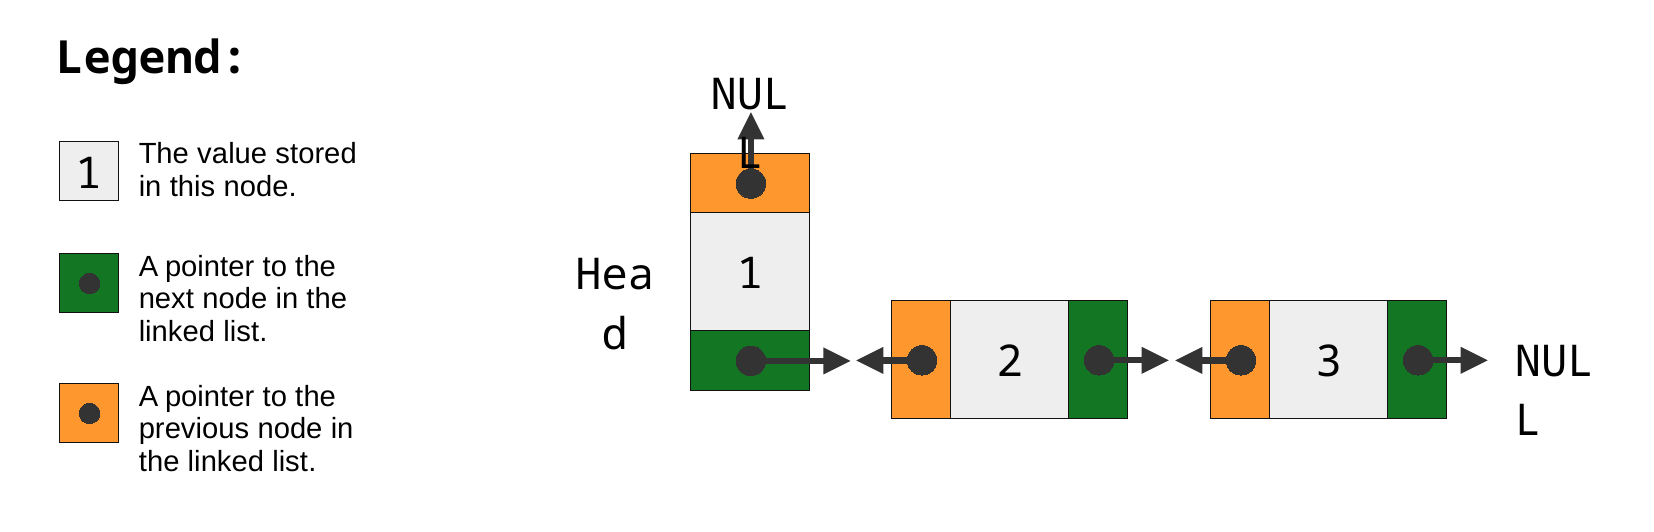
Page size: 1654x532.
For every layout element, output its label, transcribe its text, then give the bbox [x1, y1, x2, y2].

text_box NULL [1500, 322, 1619, 392]
text_box A pointer to the previous node in the linked list. [124, 372, 390, 486]
text_box [59, 253, 119, 313]
text_box [1068, 300, 1128, 419]
text_box 1 [59, 141, 119, 201]
text_box [690, 330, 810, 391]
text_box Head [549, 235, 680, 305]
text_box [891, 300, 951, 419]
text_box A pointer to the next node in the linked list. [124, 242, 390, 356]
text_box Legend: [41, 17, 284, 89]
text_box [690, 153, 810, 213]
text_box The value stored in this node. [124, 129, 390, 242]
text_box [59, 383, 119, 443]
text_box 3 [1270, 300, 1387, 419]
text_box [1387, 300, 1447, 419]
text_box NULL [690, 54, 810, 125]
text_box 1 [690, 213, 810, 330]
text_box 2 [951, 300, 1068, 419]
text_box [1210, 300, 1270, 419]
